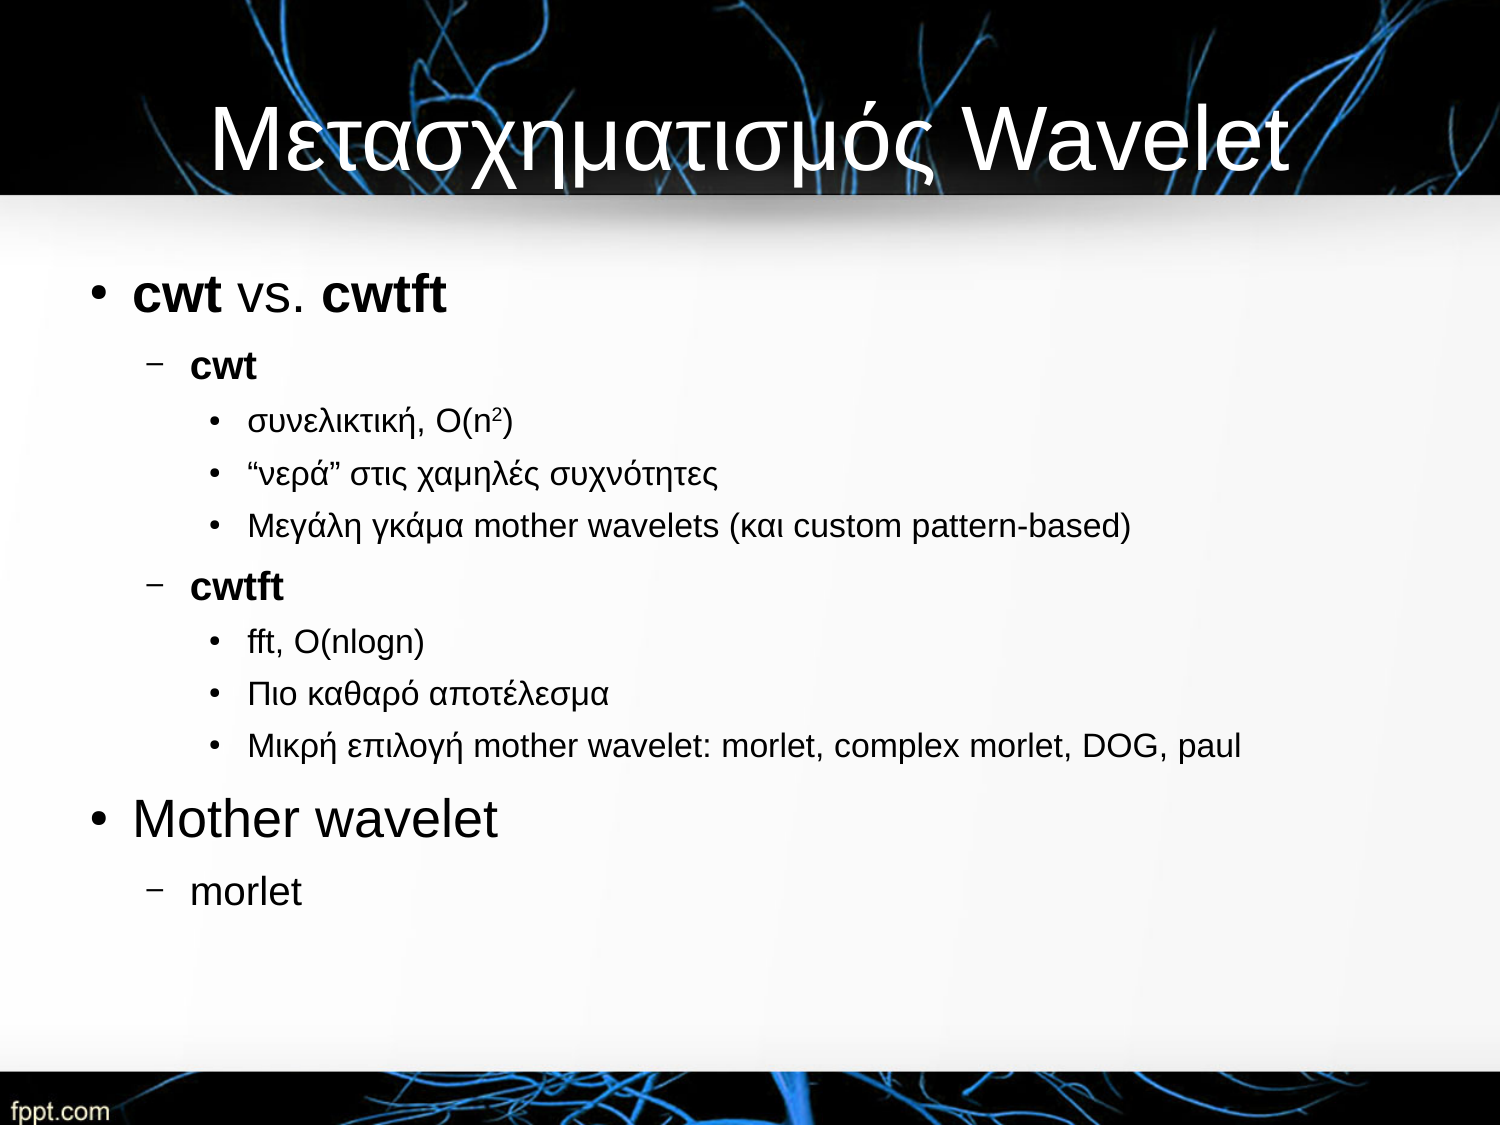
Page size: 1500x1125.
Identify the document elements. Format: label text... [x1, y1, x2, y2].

picture [0, 0, 1500, 1125]
title Μετασχηματισμός Wavelet [75, 45, 1425, 233]
list cwt vs. cwtft cwt συνελικτική, O(n2) “νερά” στις χαμηλές συχνότητες Μεγάλη γκάμα mother wavelets (και custom pattern-based) cwtft fft, O(nlogn) Πιο καθαρό αποτέλεσμα Μικρή επιλογή mother wavelet: morlet, complex morlet, DOG, paul Mother wavelet morlet [75, 263, 1425, 916]
